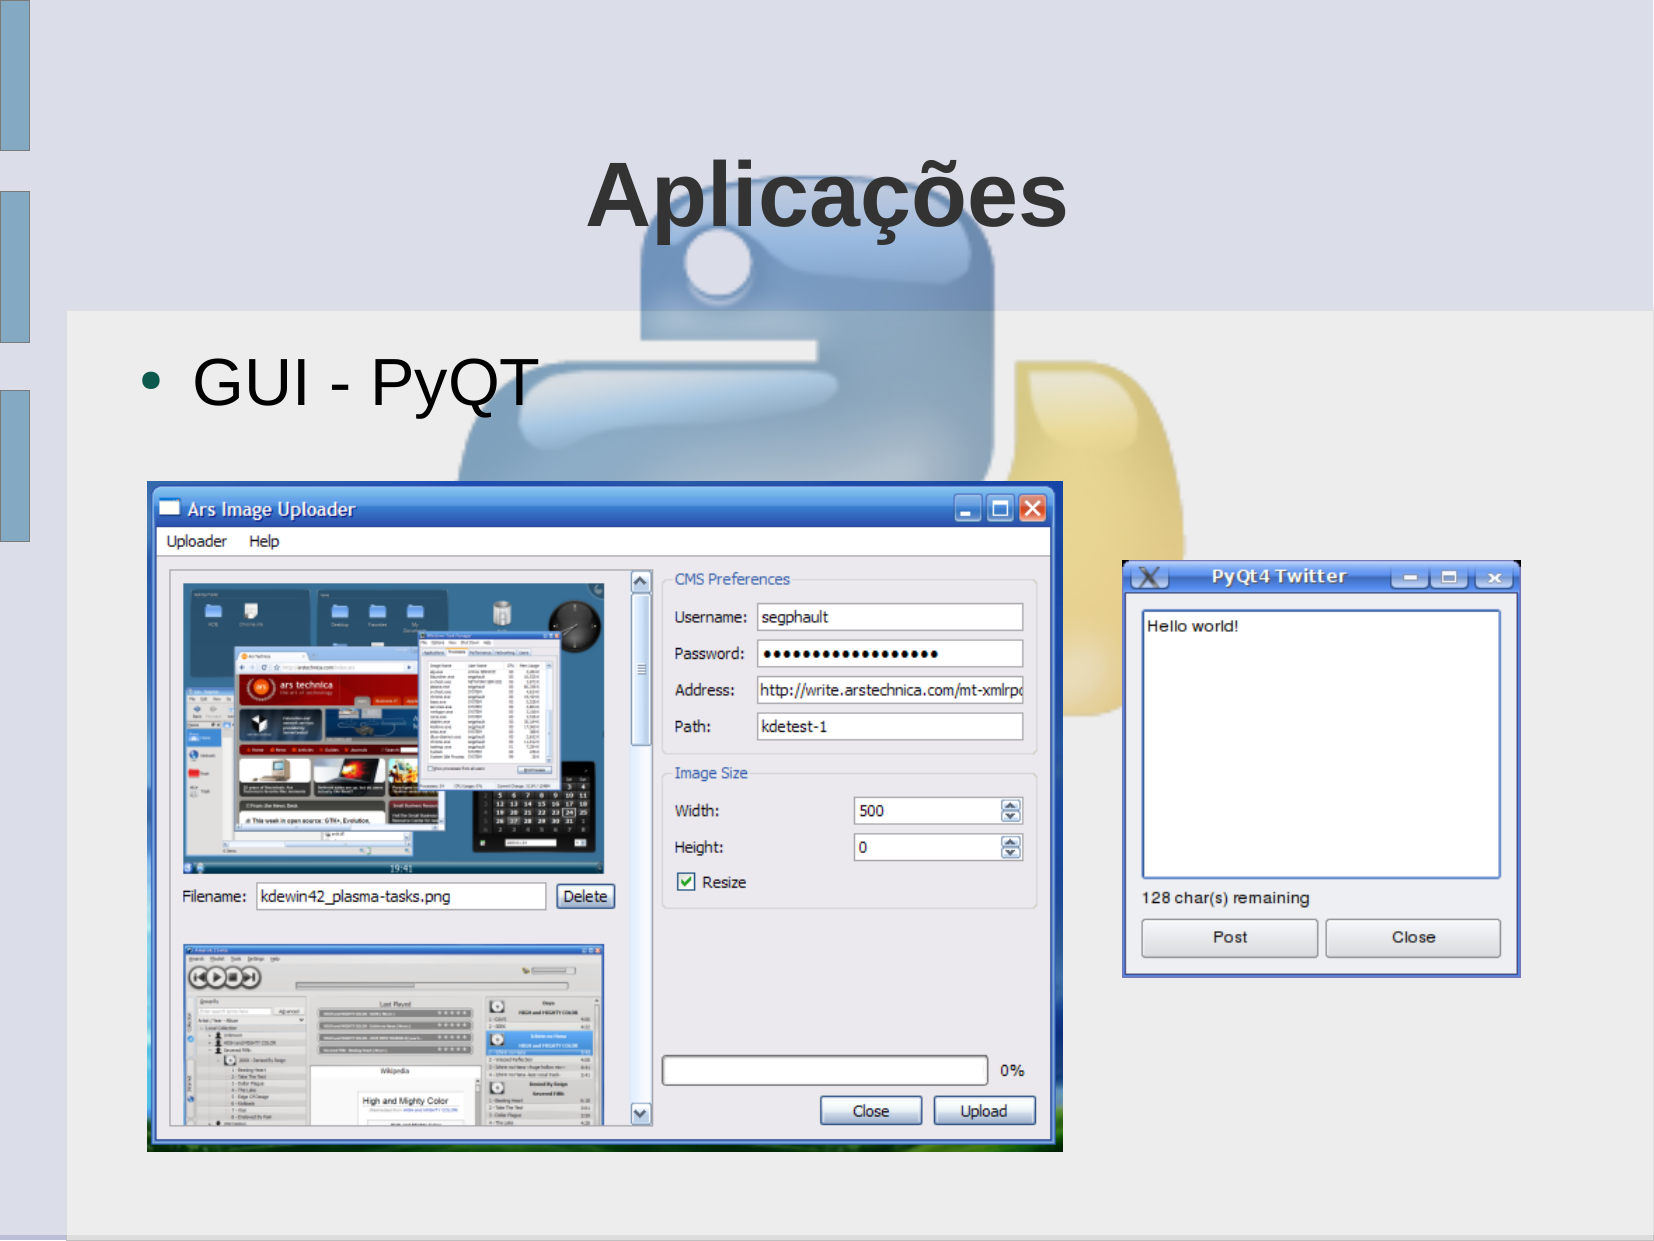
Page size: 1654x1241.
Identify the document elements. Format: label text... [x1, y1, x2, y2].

list GUI - PyQT [121, 344, 1534, 1127]
title Aplicações [121, 91, 1534, 299]
picture [0, 0, 1654, 1235]
